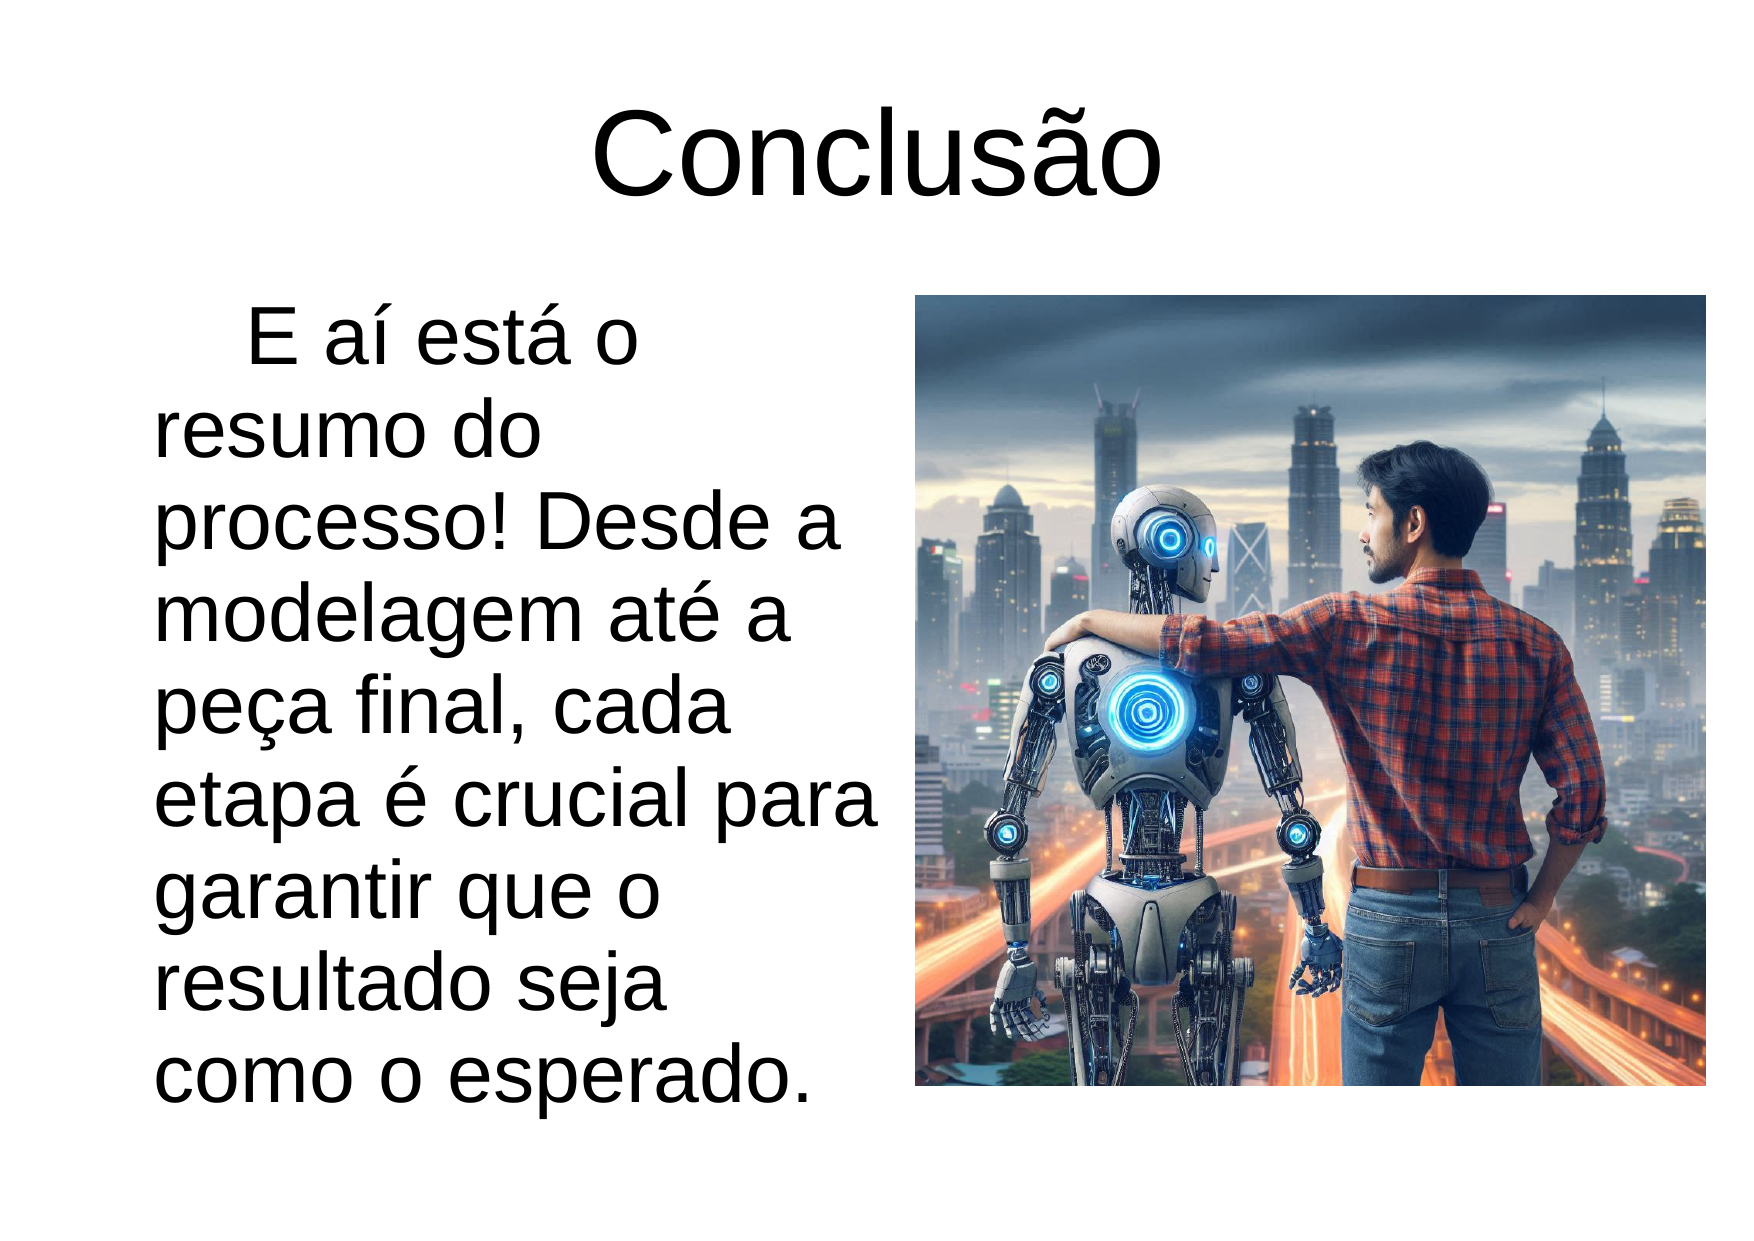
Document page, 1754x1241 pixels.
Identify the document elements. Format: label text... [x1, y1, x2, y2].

title Conclusão [87, 49, 1667, 257]
list E aí está o resumo do processo! Desde a modelagem até a peça final, cada etapa é crucial para garantir que o resultado seja como o esperado. [87, 290, 886, 1123]
picture [915, 295, 1706, 1086]
